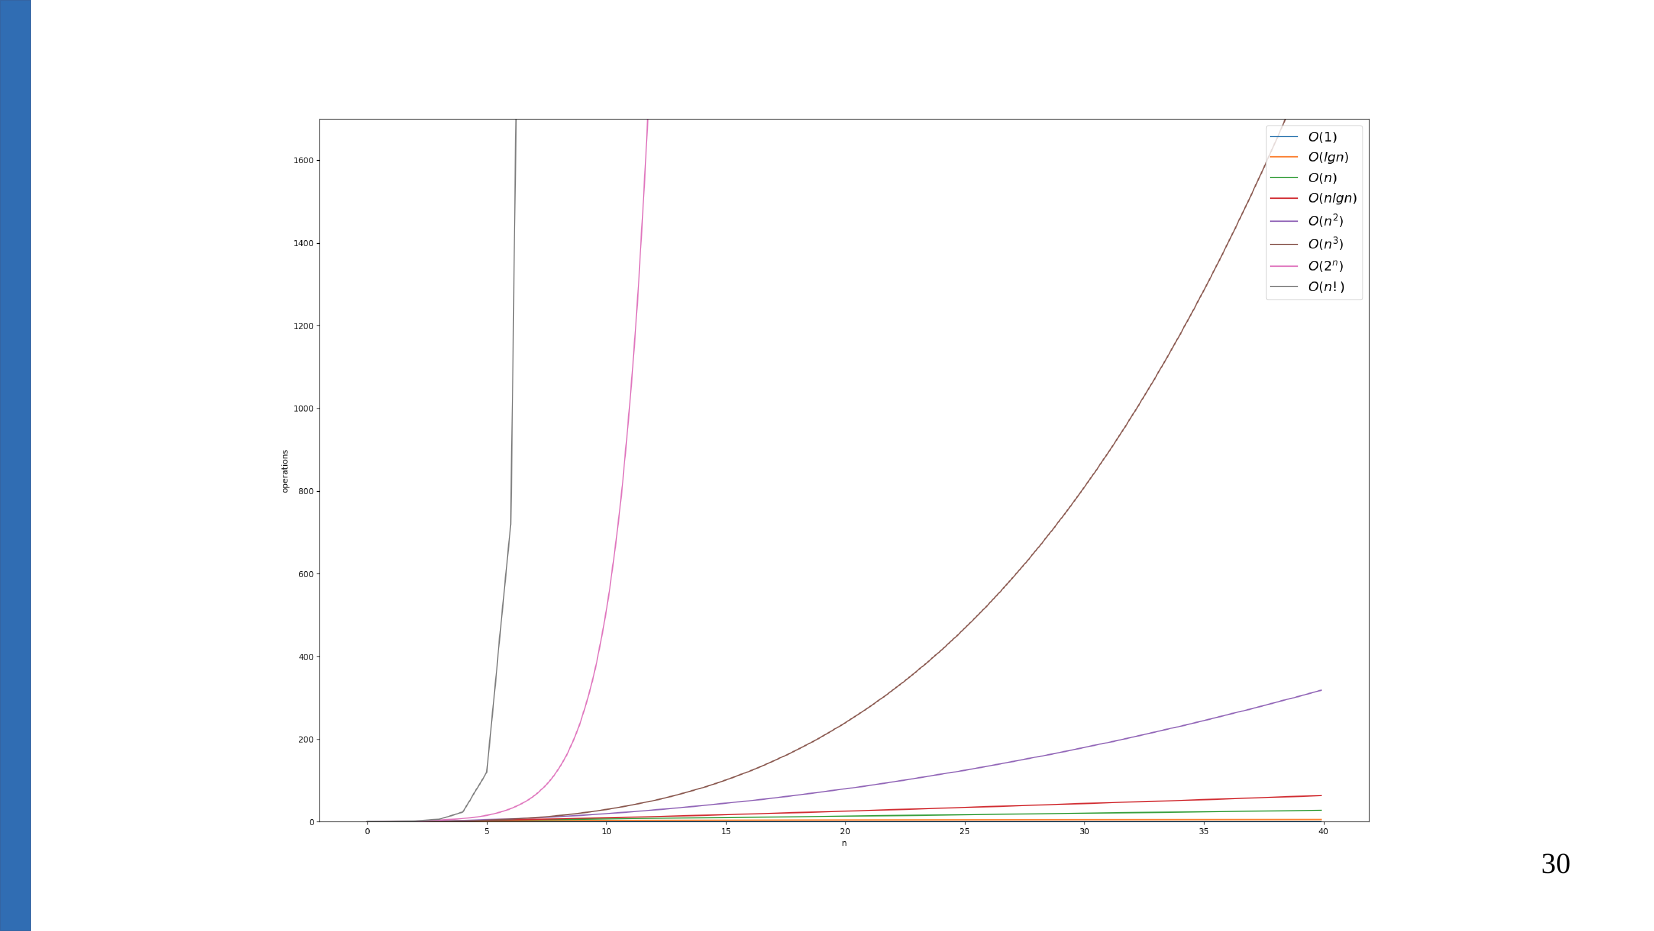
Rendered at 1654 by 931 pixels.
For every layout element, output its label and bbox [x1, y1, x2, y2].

picture [150, 9, 1504, 922]
text_box [0, 0, 31, 931]
